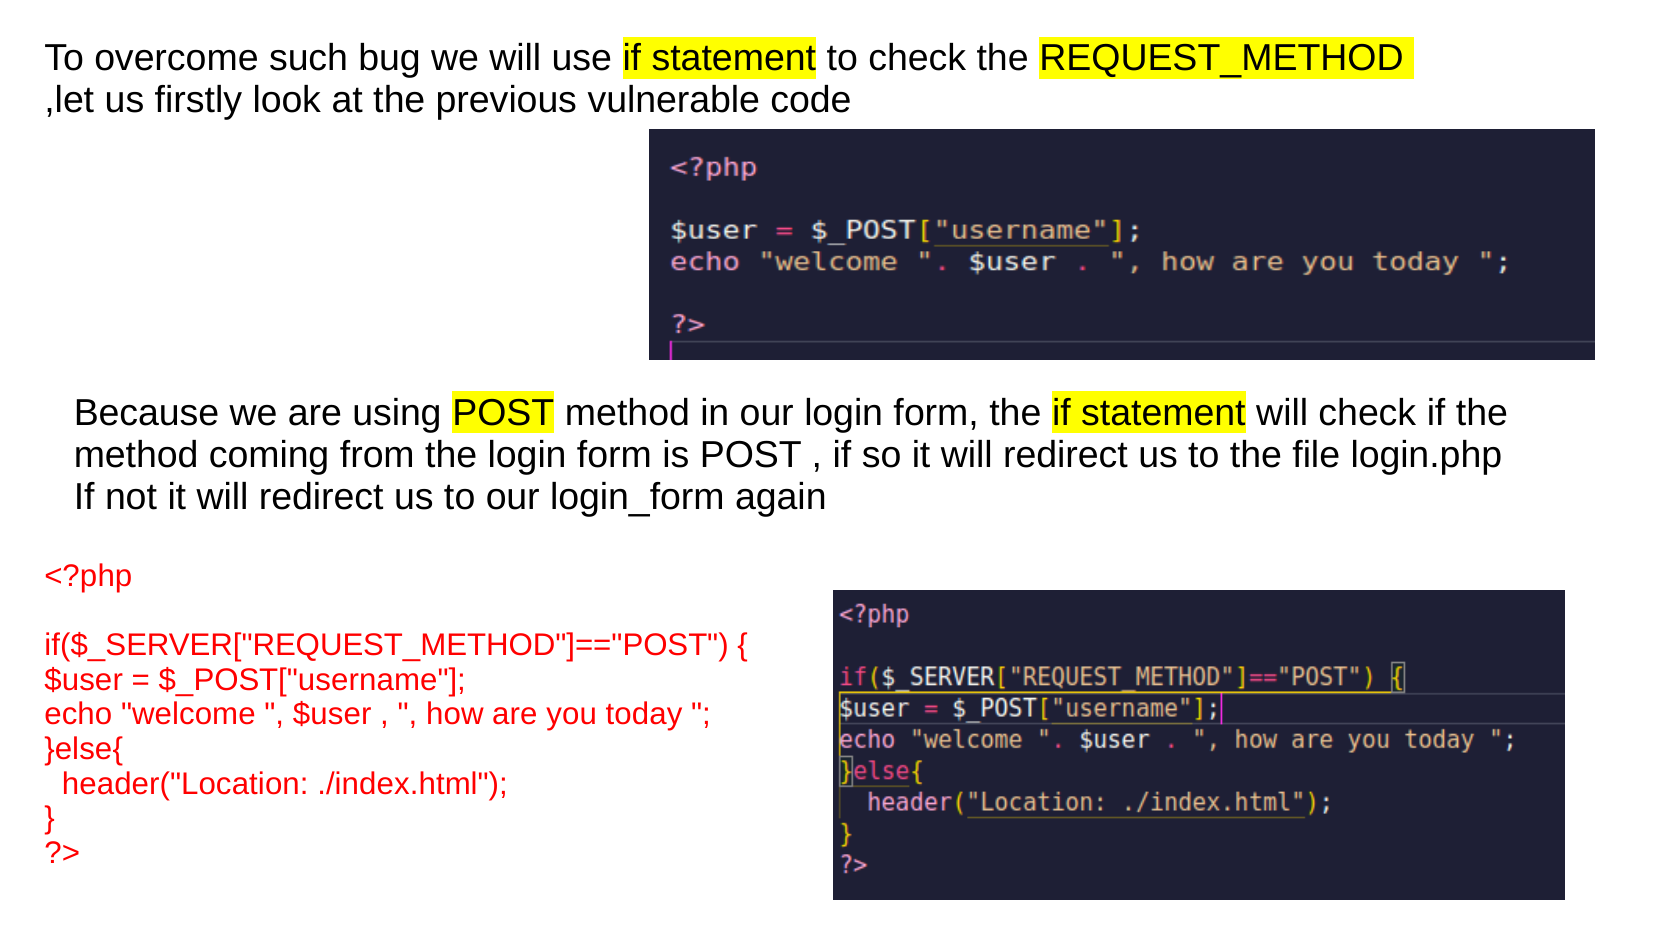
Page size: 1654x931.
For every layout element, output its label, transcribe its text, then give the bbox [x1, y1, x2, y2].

text_box Because we are using POST method in our login form, the if statement will check if the method coming from the login form is POST , if so it will redirect us to the file login.php If not it will redirect us to our login_form again [59, 383, 1565, 532]
text_box To overcome such bug we will use if statement to check the REQUEST_METHOD ,let us firstly look at the previous vulnerable code [29, 29, 1595, 178]
picture [649, 129, 1595, 360]
picture [833, 590, 1565, 900]
text_box <?php if($_SERVER["REQUEST_METHOD"]=="POST") { $user = $_POST["username"]; echo "welcome ", $user , ", how are you today "; }else{ header("Location: ./index.html"); } ?> [29, 550, 764, 913]
